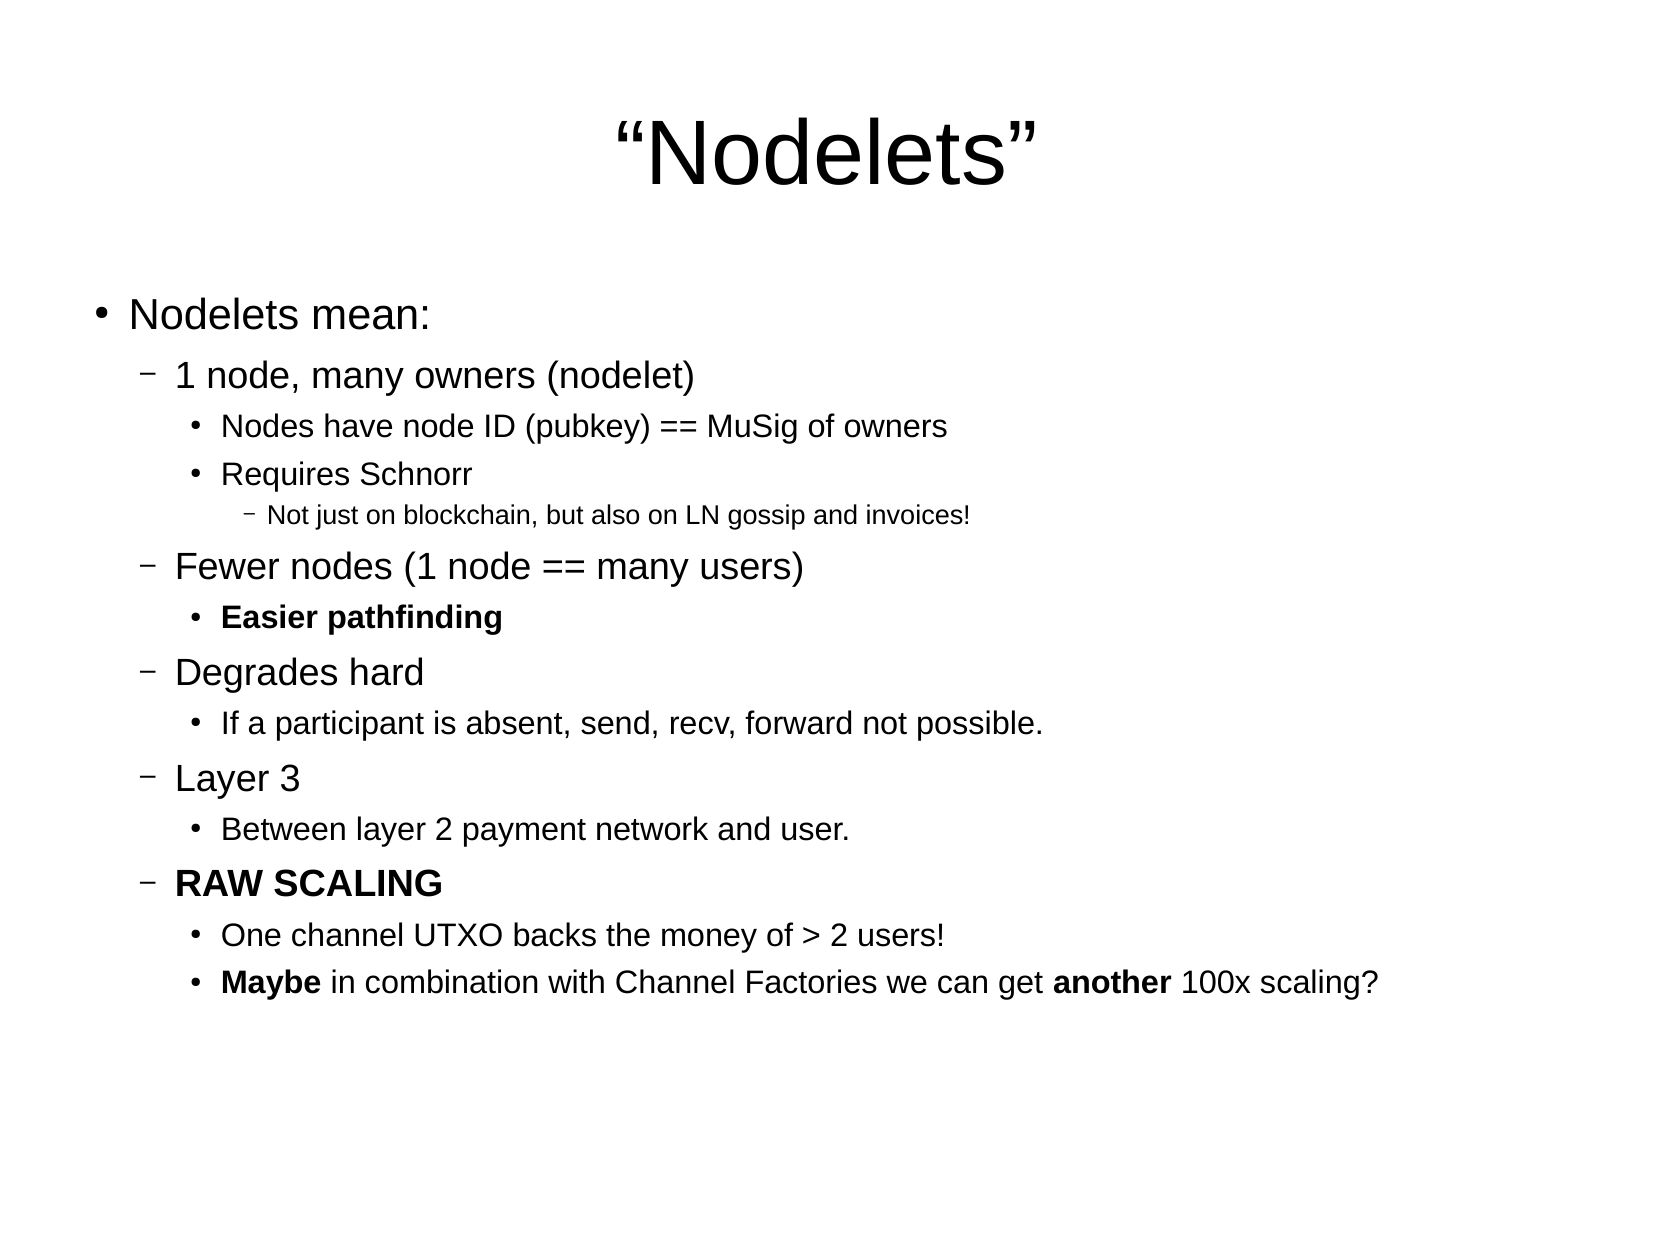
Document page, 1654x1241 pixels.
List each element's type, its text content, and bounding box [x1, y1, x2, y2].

list Nodelets mean: 1 node, many owners (nodelet) Nodes have node ID (pubkey) == MuSig of owners Requires Schnorr Not just on blockchain, but also on LN gossip and invoices! Fewer nodes (1 node == many users) Easier pathfinding Degrades hard If a participant is absent, send, recv, forward not possible. Layer 3 Between layer 2 payment network and user. RAW SCALING One channel UTXO backs the money of > 2 users! Maybe in combination with Channel Factories we can get another 100x scaling? [82, 290, 1571, 1010]
title “Nodelets” [82, 49, 1571, 257]
